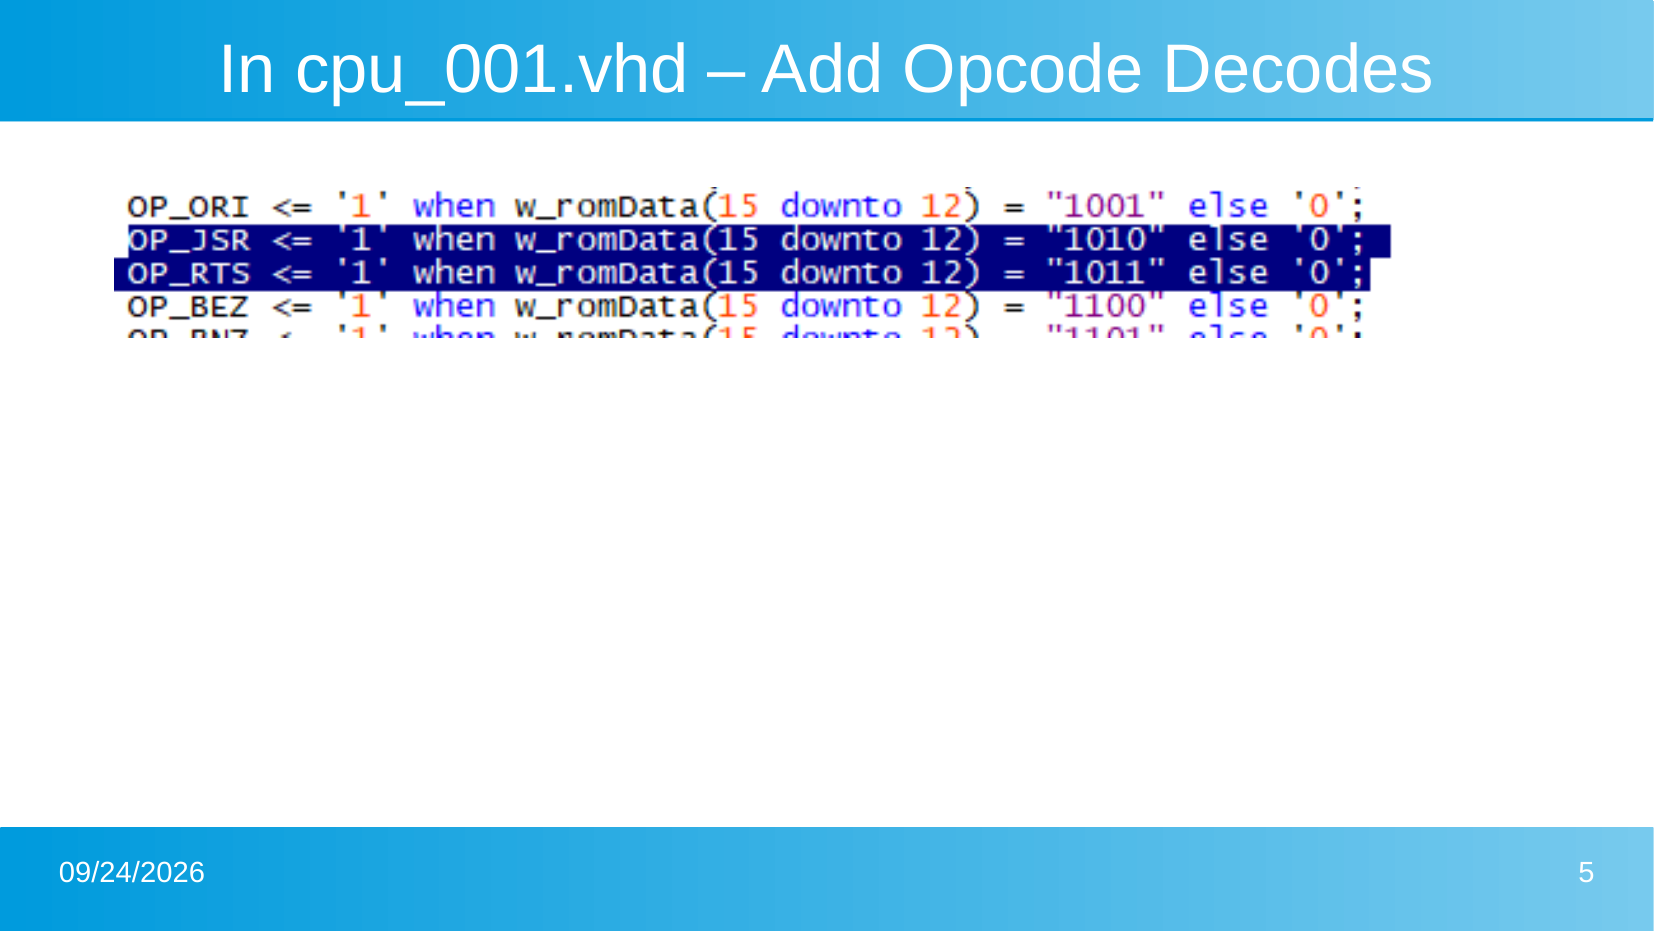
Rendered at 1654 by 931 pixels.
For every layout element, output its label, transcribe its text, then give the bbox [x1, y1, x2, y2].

picture [114, 187, 1394, 338]
title In cpu_001.vhd – Add Opcode Decodes [59, 29, 1595, 108]
